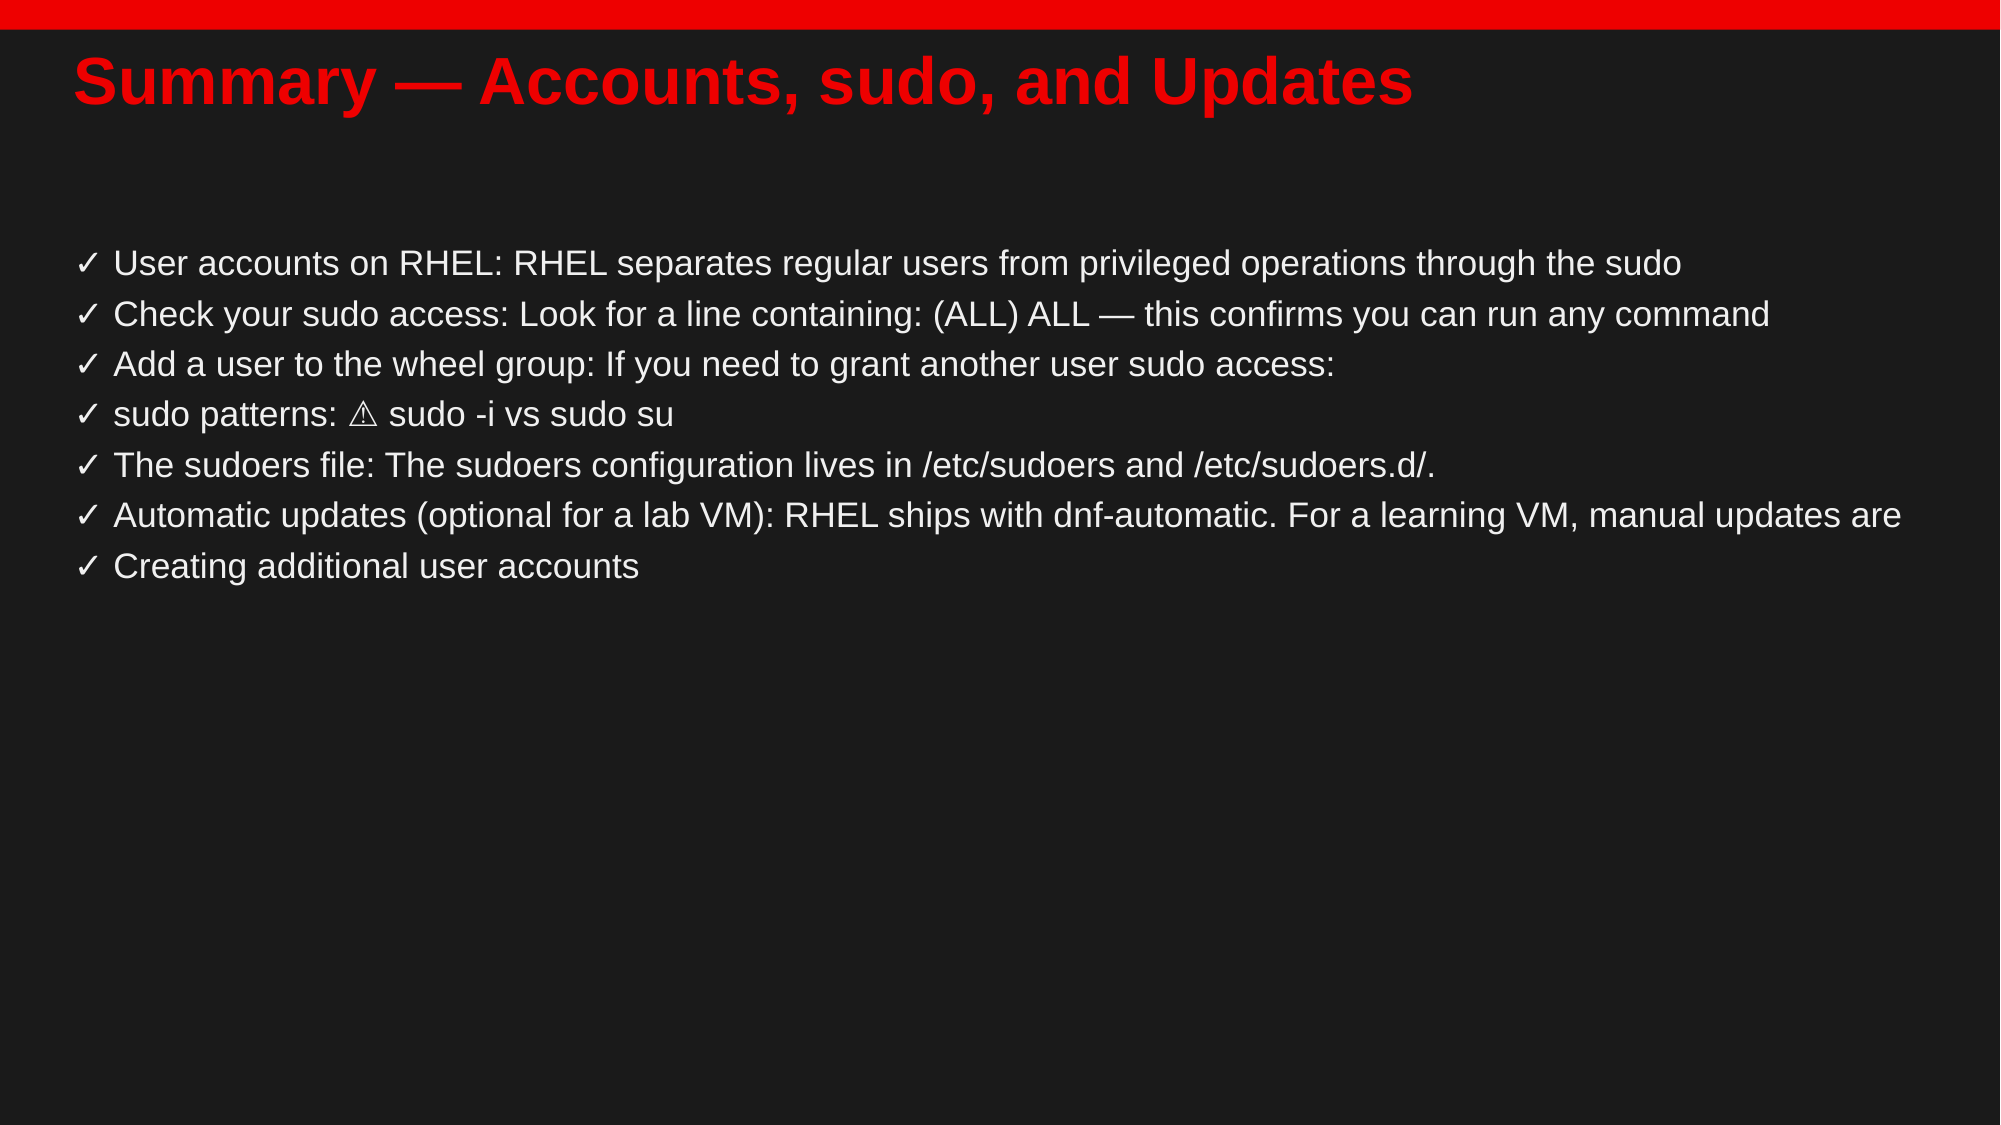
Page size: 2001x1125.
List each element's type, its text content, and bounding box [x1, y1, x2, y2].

text_box ✓ User accounts on RHEL: RHEL separates regular users from privileged operations through the sudo ✓ Check your sudo access: Look for a line containing: (ALL) ALL — this confirms you can run any command ✓ Add a user to the wheel group: If you need to grant another user sudo access: ✓ sudo patterns: ⚠️ sudo -i vs sudo su ✓ The sudoers file: The sudoers configuration lives in /etc/sudoers and /etc/sudoers.d/. ✓ Automatic updates (optional for a lab VM): RHEL ships with dnf-automatic. For a learning VM, manual updates are ✓ Creating additional user accounts [59, 236, 1942, 1037]
text_box Summary — Accounts, sudo, and Updates [59, 36, 1942, 208]
text_box [0, 0, 2001, 30]
